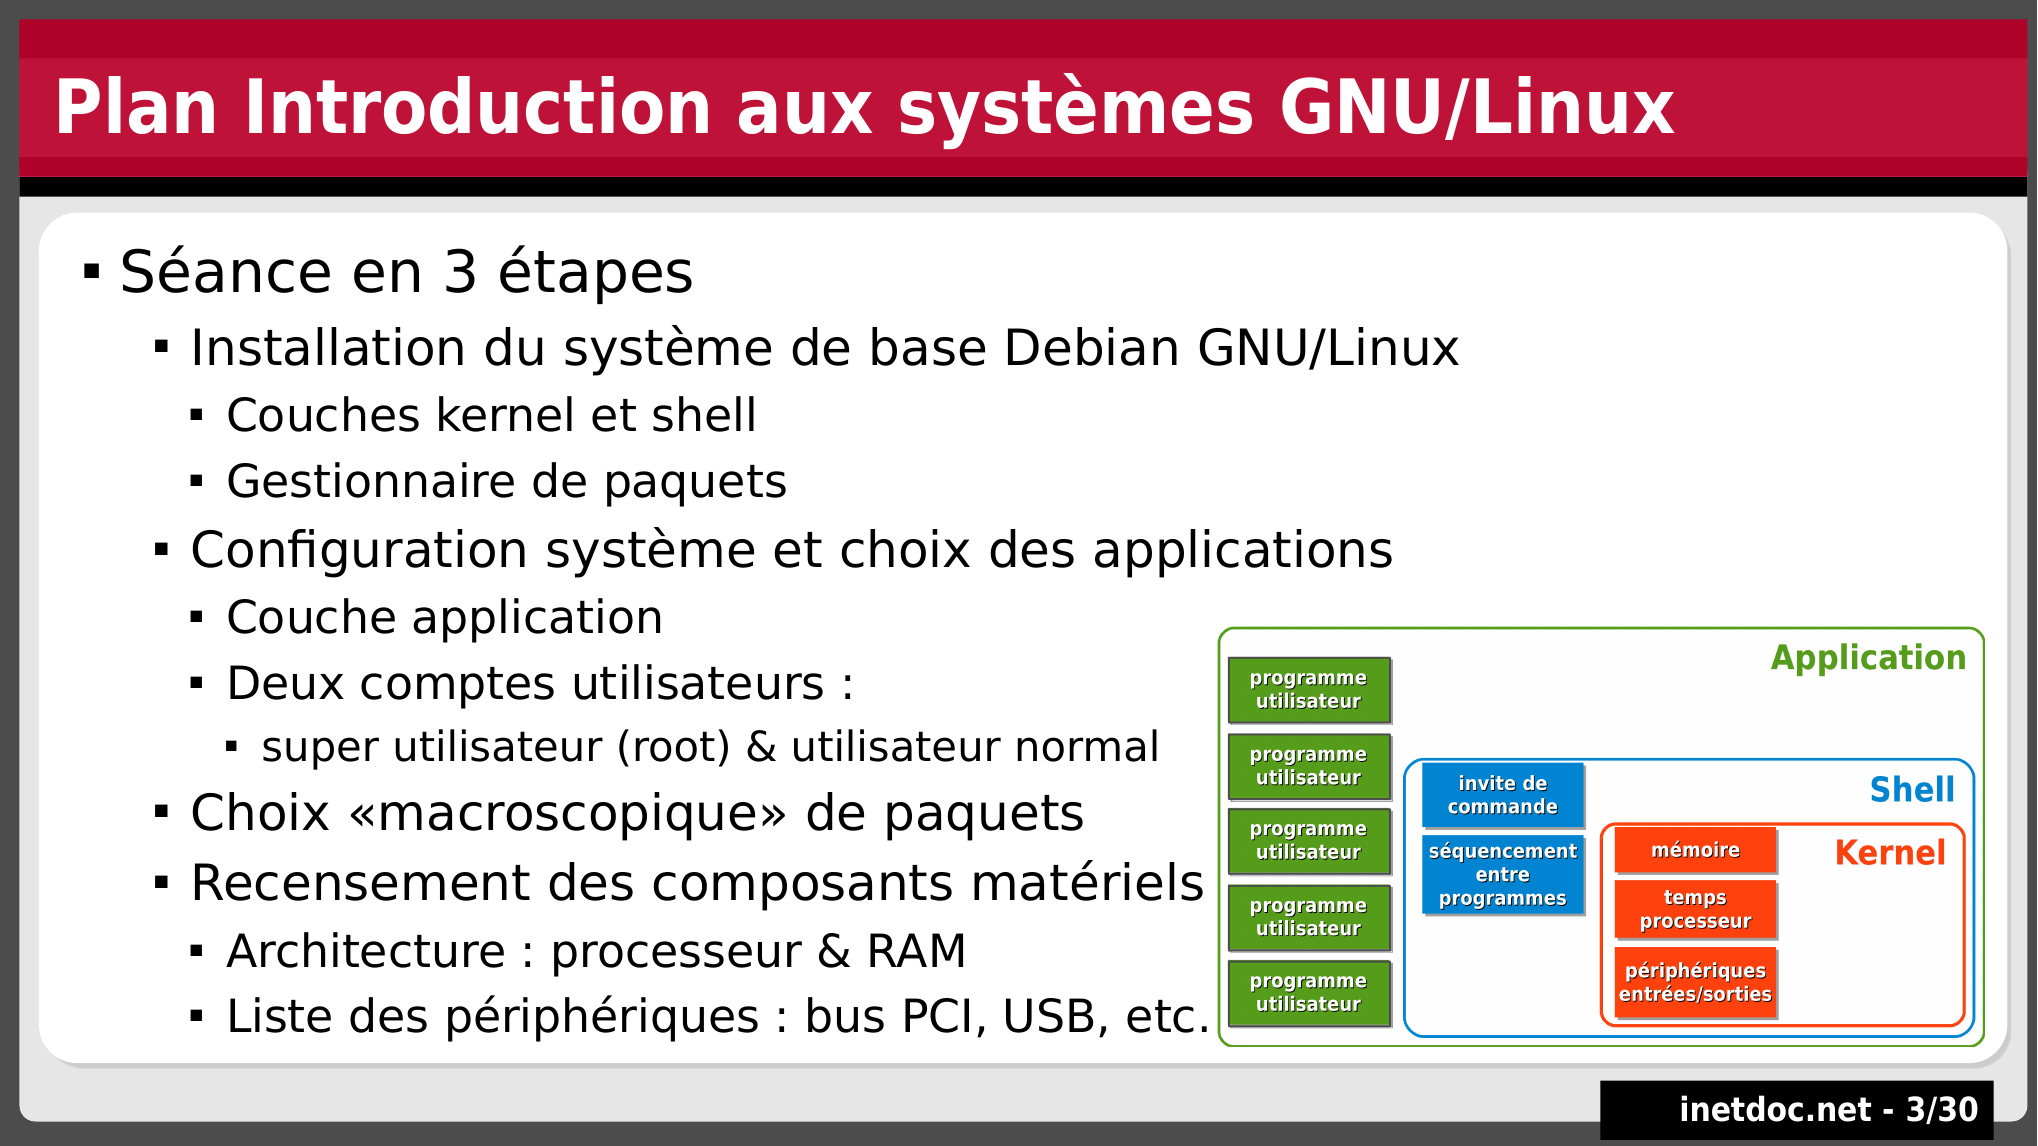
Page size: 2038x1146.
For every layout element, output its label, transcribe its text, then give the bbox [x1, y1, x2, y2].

text_box [19, 157, 2028, 1122]
text_box Séance en 3 étapes Installation du système de base Debian GNU/Linux Couches kernel et shell Gestionnaire de paquets Configuration système et choix des applications Couche application Deux comptes utilisateurs : super utilisateur (root) & utilisateur normal Choix «macroscopique» de paquets Recensement des composants matériels Architecture : processeur & RAM Liste des périphériques : bus PCI, USB, etc. [38, 212, 2008, 1064]
text_box [19, 19, 2028, 59]
text_box Plan Introduction aux systèmes GNU/Linux [19, 59, 2028, 157]
text_box inetdoc.net - <numéro>/30 [1600, 1080, 1994, 1140]
picture [1216, 625, 1985, 1047]
